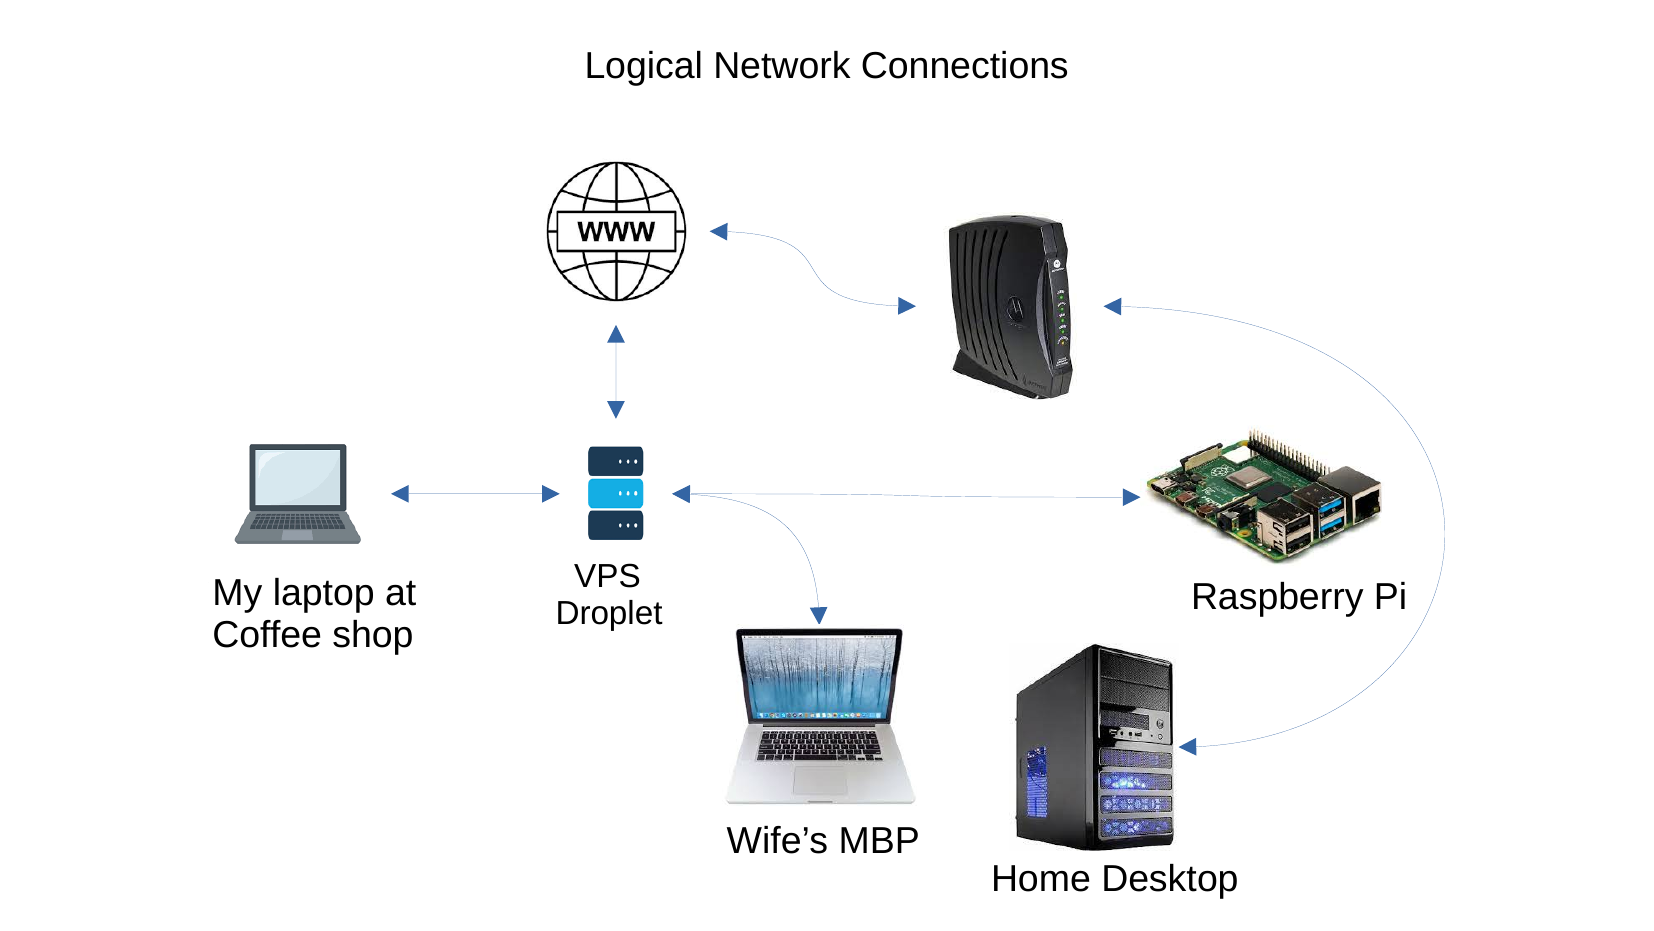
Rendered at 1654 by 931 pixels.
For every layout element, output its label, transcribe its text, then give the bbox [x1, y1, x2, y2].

text_box My laptop at Coffee shop [197, 563, 432, 663]
text_box Home Desktop [976, 850, 1273, 907]
text_box VPS Droplet [540, 549, 678, 644]
picture [203, 399, 392, 563]
picture [1140, 425, 1385, 569]
text_box Logical Network Connections [569, 37, 1084, 95]
picture [522, 137, 710, 326]
picture [916, 212, 1104, 401]
picture [722, 624, 917, 807]
picture [559, 418, 673, 549]
picture [1009, 643, 1179, 850]
text_box Wife’s MBP [711, 812, 935, 870]
text_box Raspberry Pi [1176, 568, 1423, 626]
